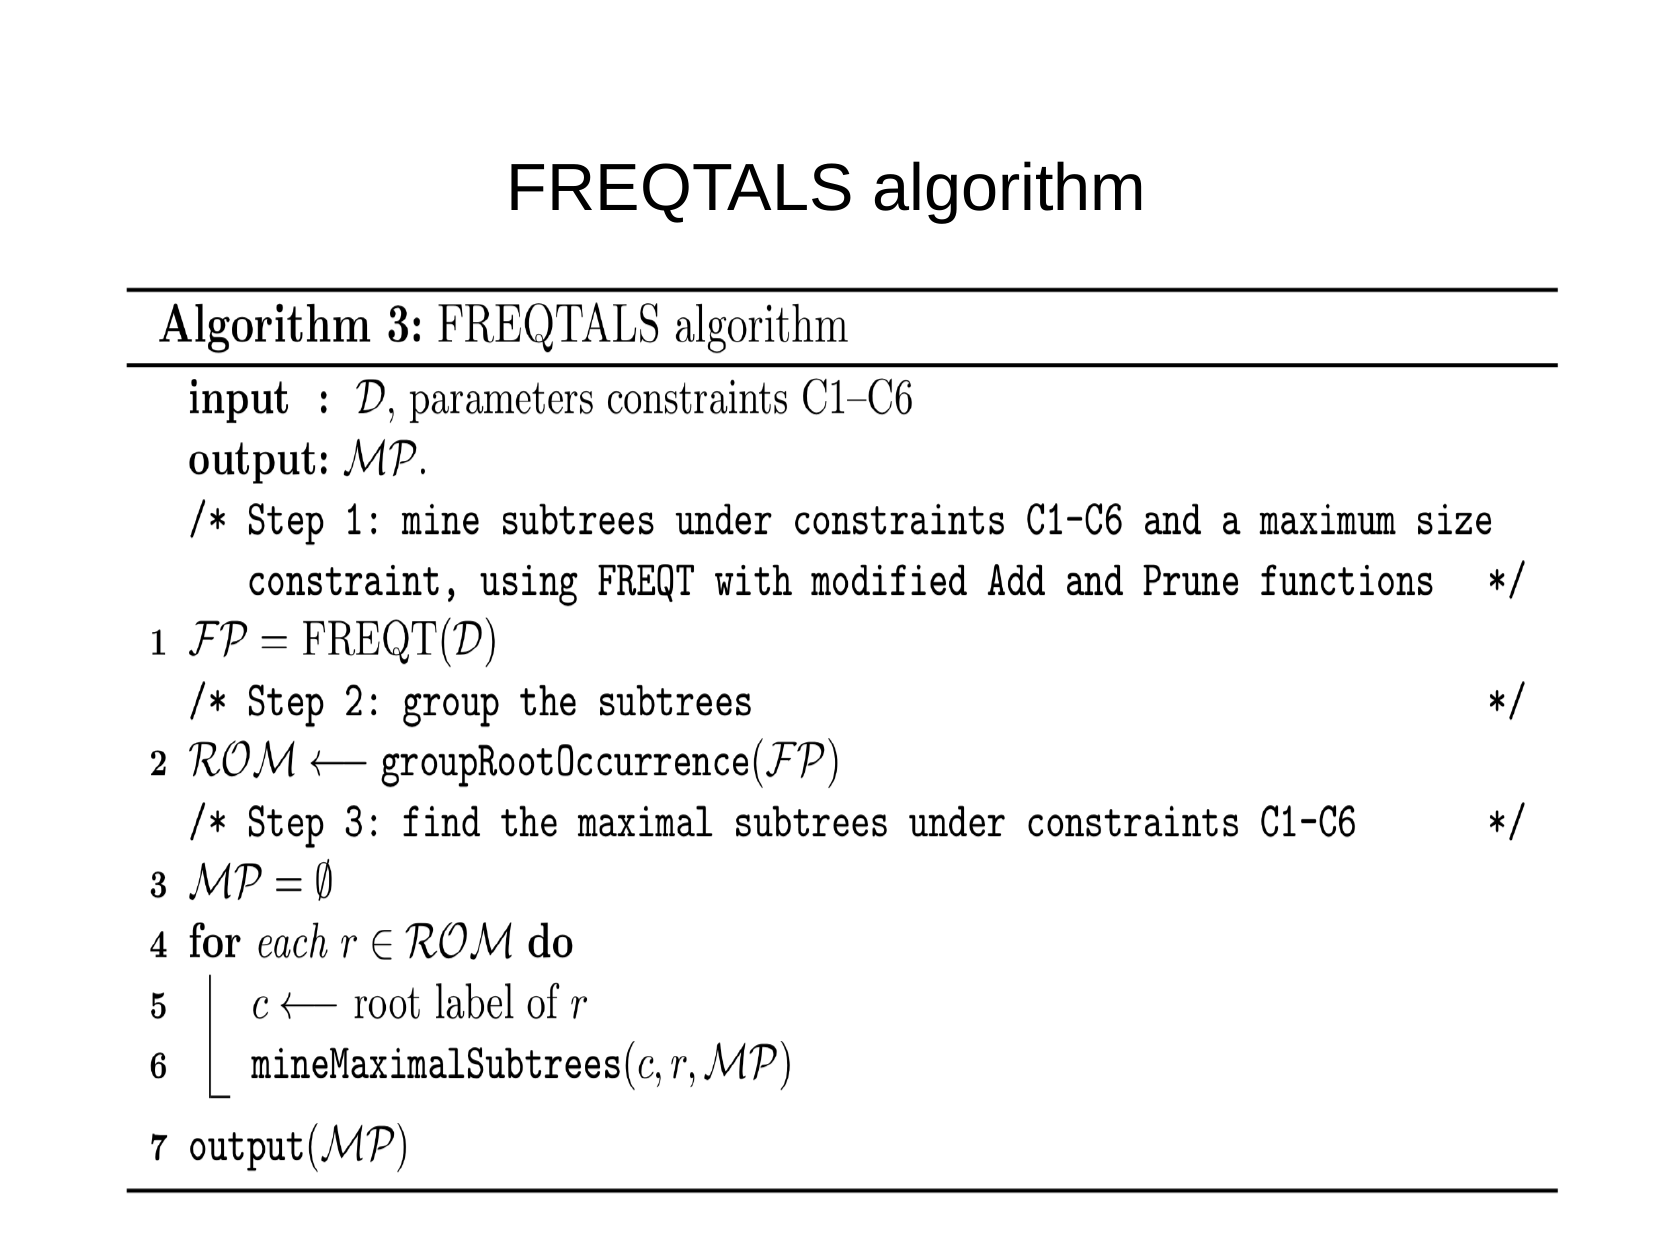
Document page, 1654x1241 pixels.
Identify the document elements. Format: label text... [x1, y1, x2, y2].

picture [115, 275, 1571, 1213]
title FREQTALS algorithm [82, 84, 1571, 291]
